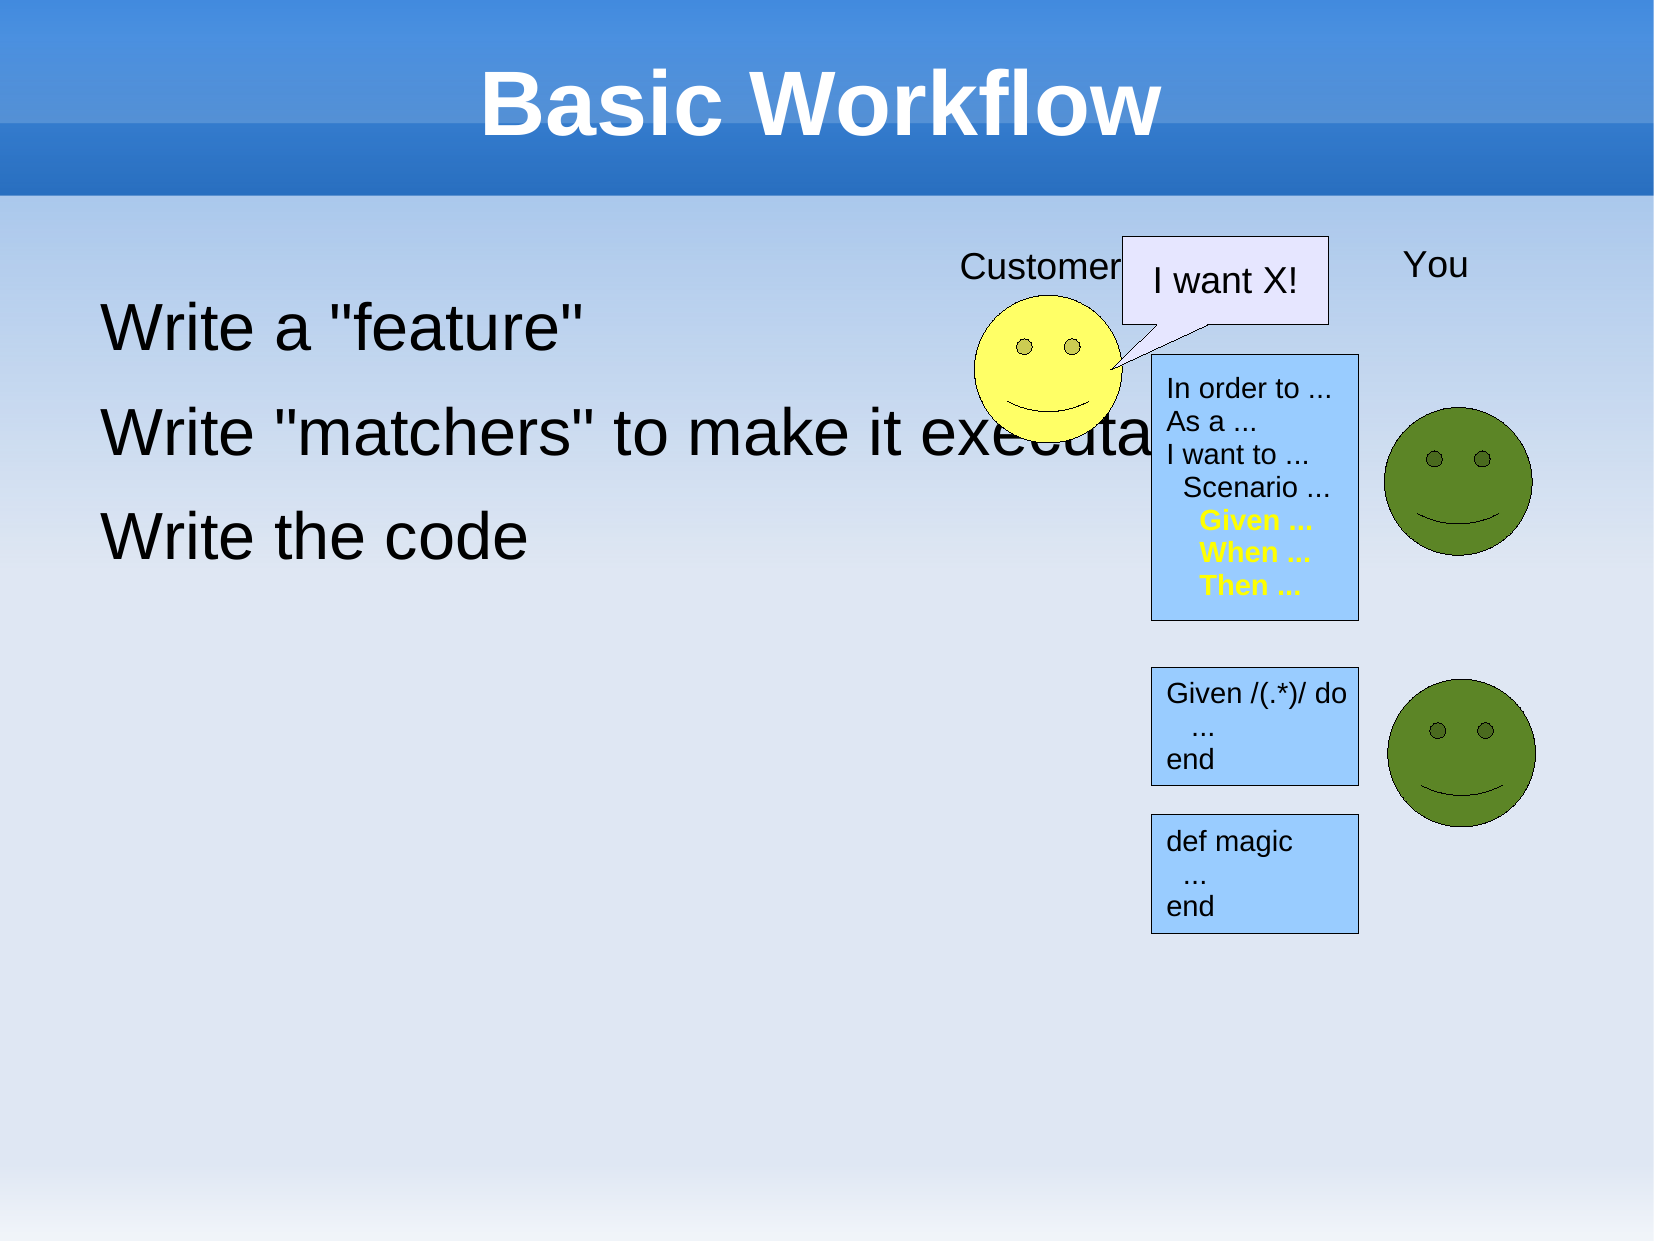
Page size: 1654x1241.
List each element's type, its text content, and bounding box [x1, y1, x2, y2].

text_box [1387, 679, 1536, 827]
text_box In order to ... As a ... I want to ... Scenario ... Given ... When ... Then ... [1151, 354, 1359, 621]
text_box [1384, 407, 1533, 556]
text_box You [1387, 236, 1536, 294]
text_box Customer [944, 238, 1122, 296]
list Write a "feature" Write "matchers" to make it executable Write the code [82, 290, 809, 1109]
picture [0, 0, 1654, 1241]
text_box def magic ... end [1151, 814, 1359, 934]
text_box [974, 296, 1123, 443]
text_box Given /(.*)/ do ... end [1151, 667, 1359, 786]
text_box I want X! [1110, 236, 1329, 370]
title Basic Workflow [76, 0, 1565, 208]
